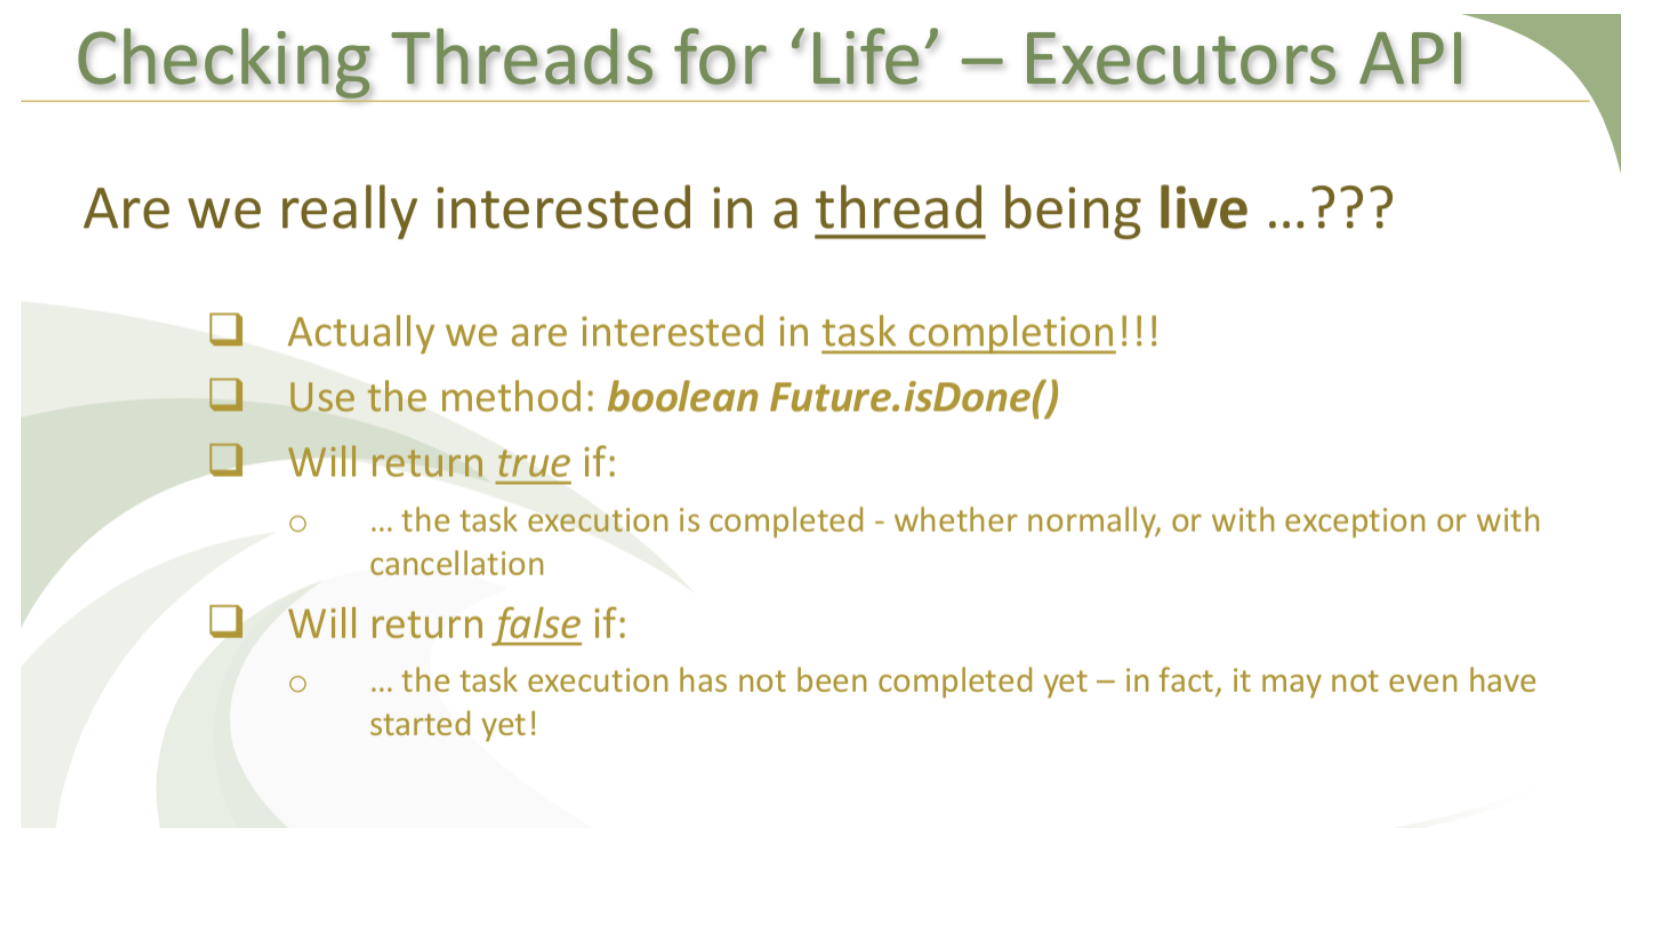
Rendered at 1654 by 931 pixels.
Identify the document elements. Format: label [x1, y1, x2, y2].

picture [21, 14, 1621, 828]
